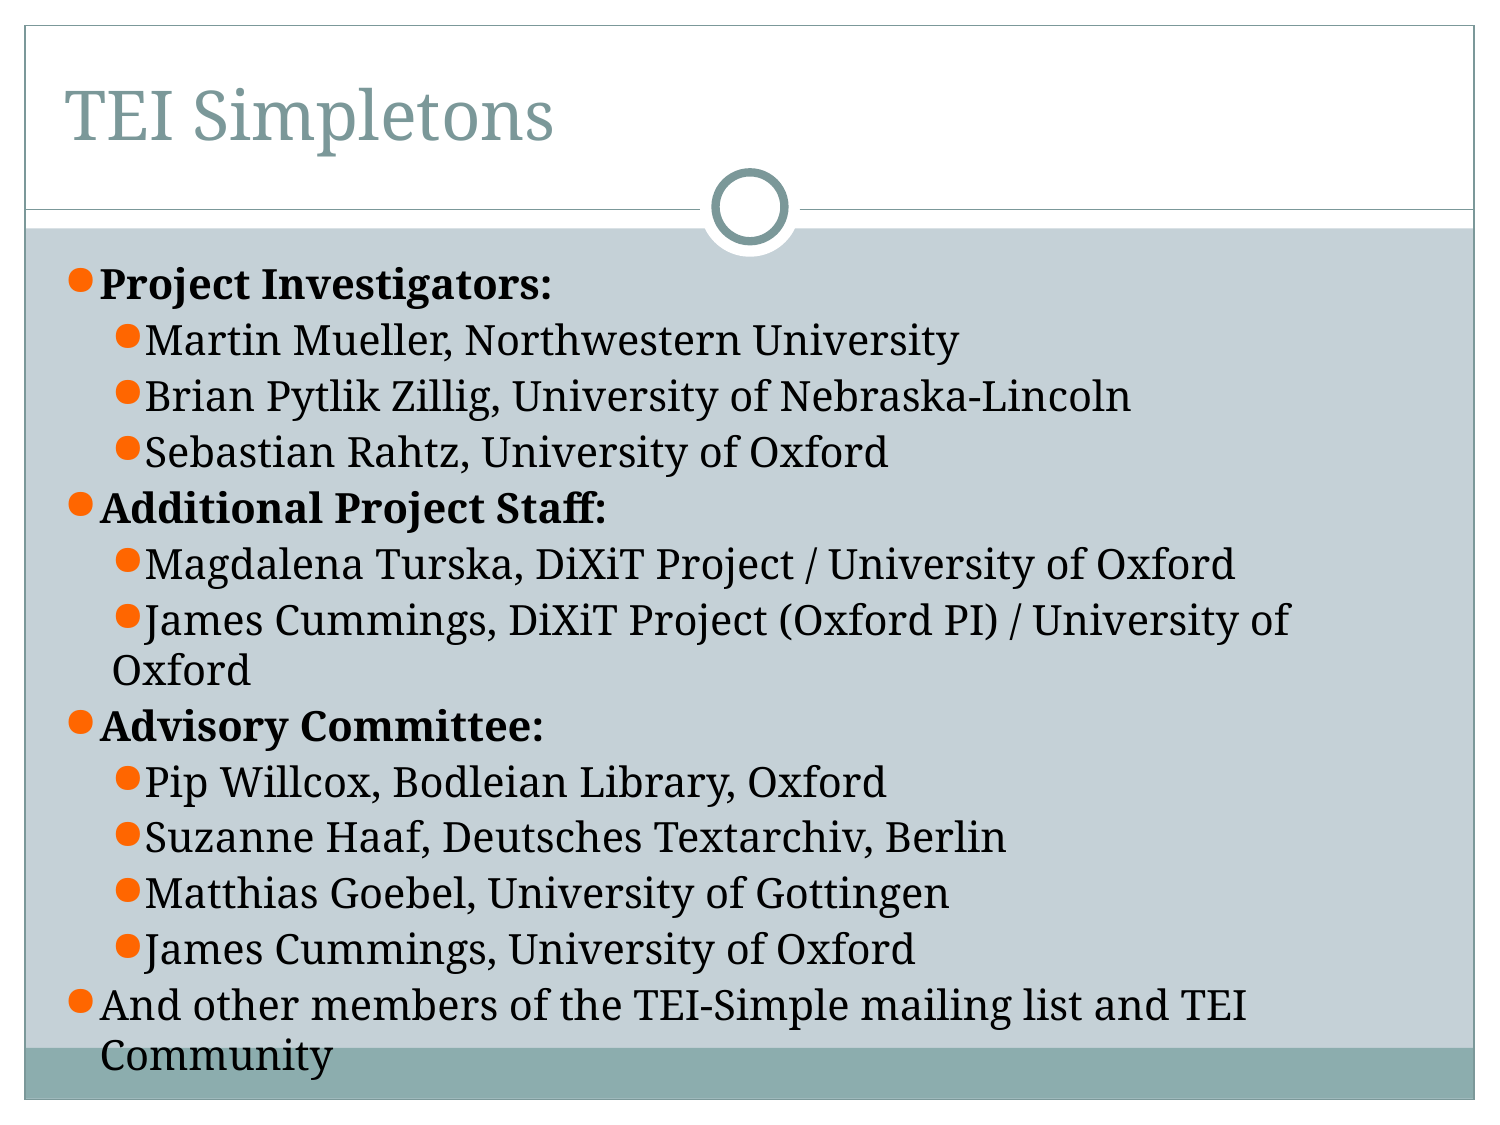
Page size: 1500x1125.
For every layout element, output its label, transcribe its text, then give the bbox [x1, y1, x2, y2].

text_box TEI Simpletons [49, 37, 1450, 162]
text_box Project Investigators: Martin Mueller, Northwestern University Brian Pytlik Zillig, University of Nebraska-Lincoln Sebastian Rahtz, University of Oxford Additional Project Staff: Magdalena Turska, DiXiT Project / University of Oxford James Cummings, DiXiT Project (Oxford PI) / University of Oxford Advisory Committee: Pip Willcox, Bodleian Library, Oxford Suzanne Haaf, Deutsches Textarchiv, Berlin Matthias Goebel, University of Gottingen James Cummings, University of Oxford And other members of the TEI-Simple mailing list and TEI Community [49, 250, 1445, 1001]
